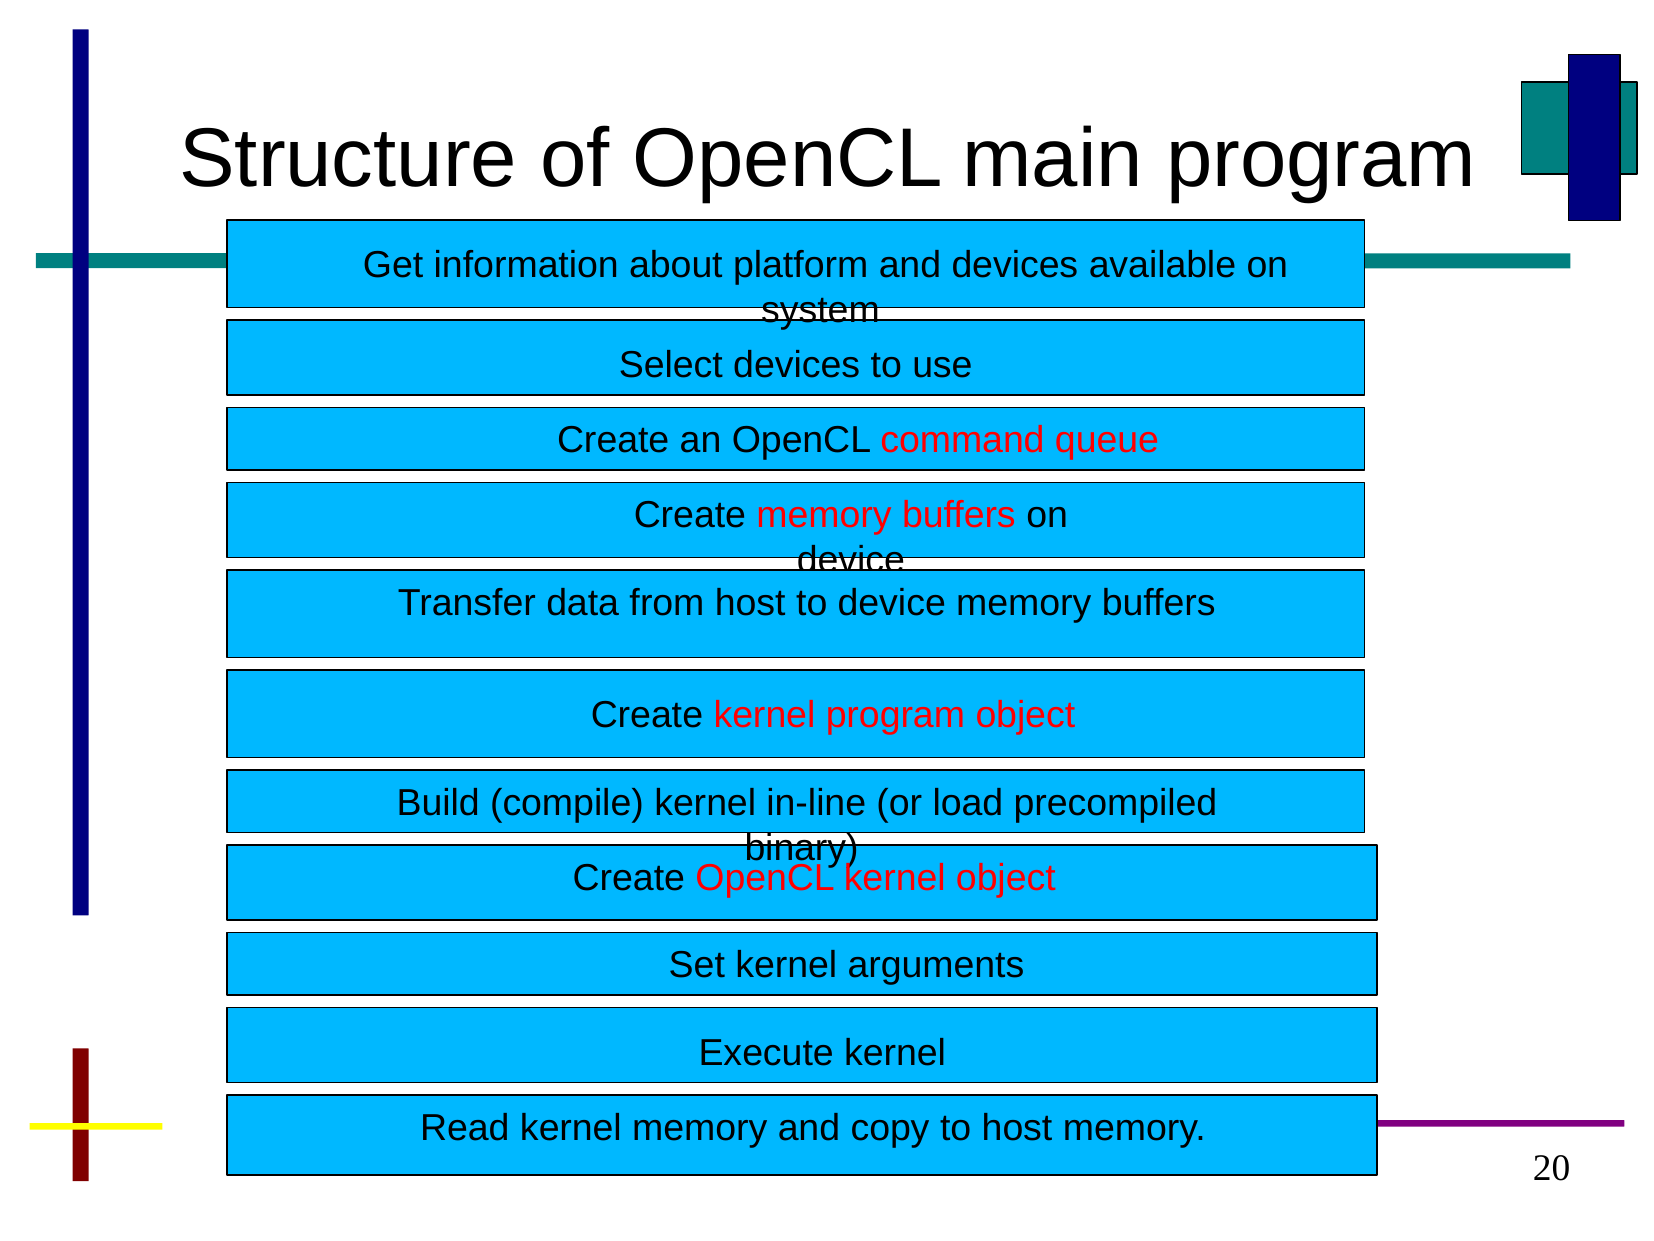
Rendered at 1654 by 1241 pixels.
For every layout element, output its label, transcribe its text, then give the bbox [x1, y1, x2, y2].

text_box Select devices to use [528, 332, 1075, 393]
text_box Build (compile) kernel in-line (or load precompiled binary) [289, 770, 1290, 876]
text_box Get information about platform and devices available on system [264, 232, 1352, 338]
text_box [226, 631, 1365, 658]
text_box [226, 670, 1365, 758]
text_box Create an OpenCL command queue [364, 407, 1327, 468]
text_box Create memory buffers on device [526, 482, 1140, 570]
text_box Read kernel memory and copy to host memory. [226, 1095, 1365, 1156]
text_box [226, 770, 289, 833]
text_box Structure of OpenCL main program [129, 95, 1492, 211]
text_box Set kernel arguments [539, 932, 1165, 993]
text_box [226, 1007, 1377, 1083]
text_box [1290, 770, 1365, 833]
text_box Execute kernel [648, 1020, 972, 1081]
text_box [226, 932, 1377, 996]
text_box [226, 845, 1377, 921]
text_box [226, 407, 1365, 471]
text_box Create kernel program object [426, 682, 1215, 743]
text_box [1140, 482, 1365, 558]
text_box [226, 1095, 1377, 1176]
text_box [226, 320, 1365, 396]
text_box Create OpenCL kernel object [389, 845, 1215, 906]
text_box [226, 220, 1365, 308]
text_box [226, 482, 526, 558]
text_box <number> [1314, 1147, 1571, 1215]
text_box Transfer data from host to device memory buffers [201, 570, 1377, 631]
